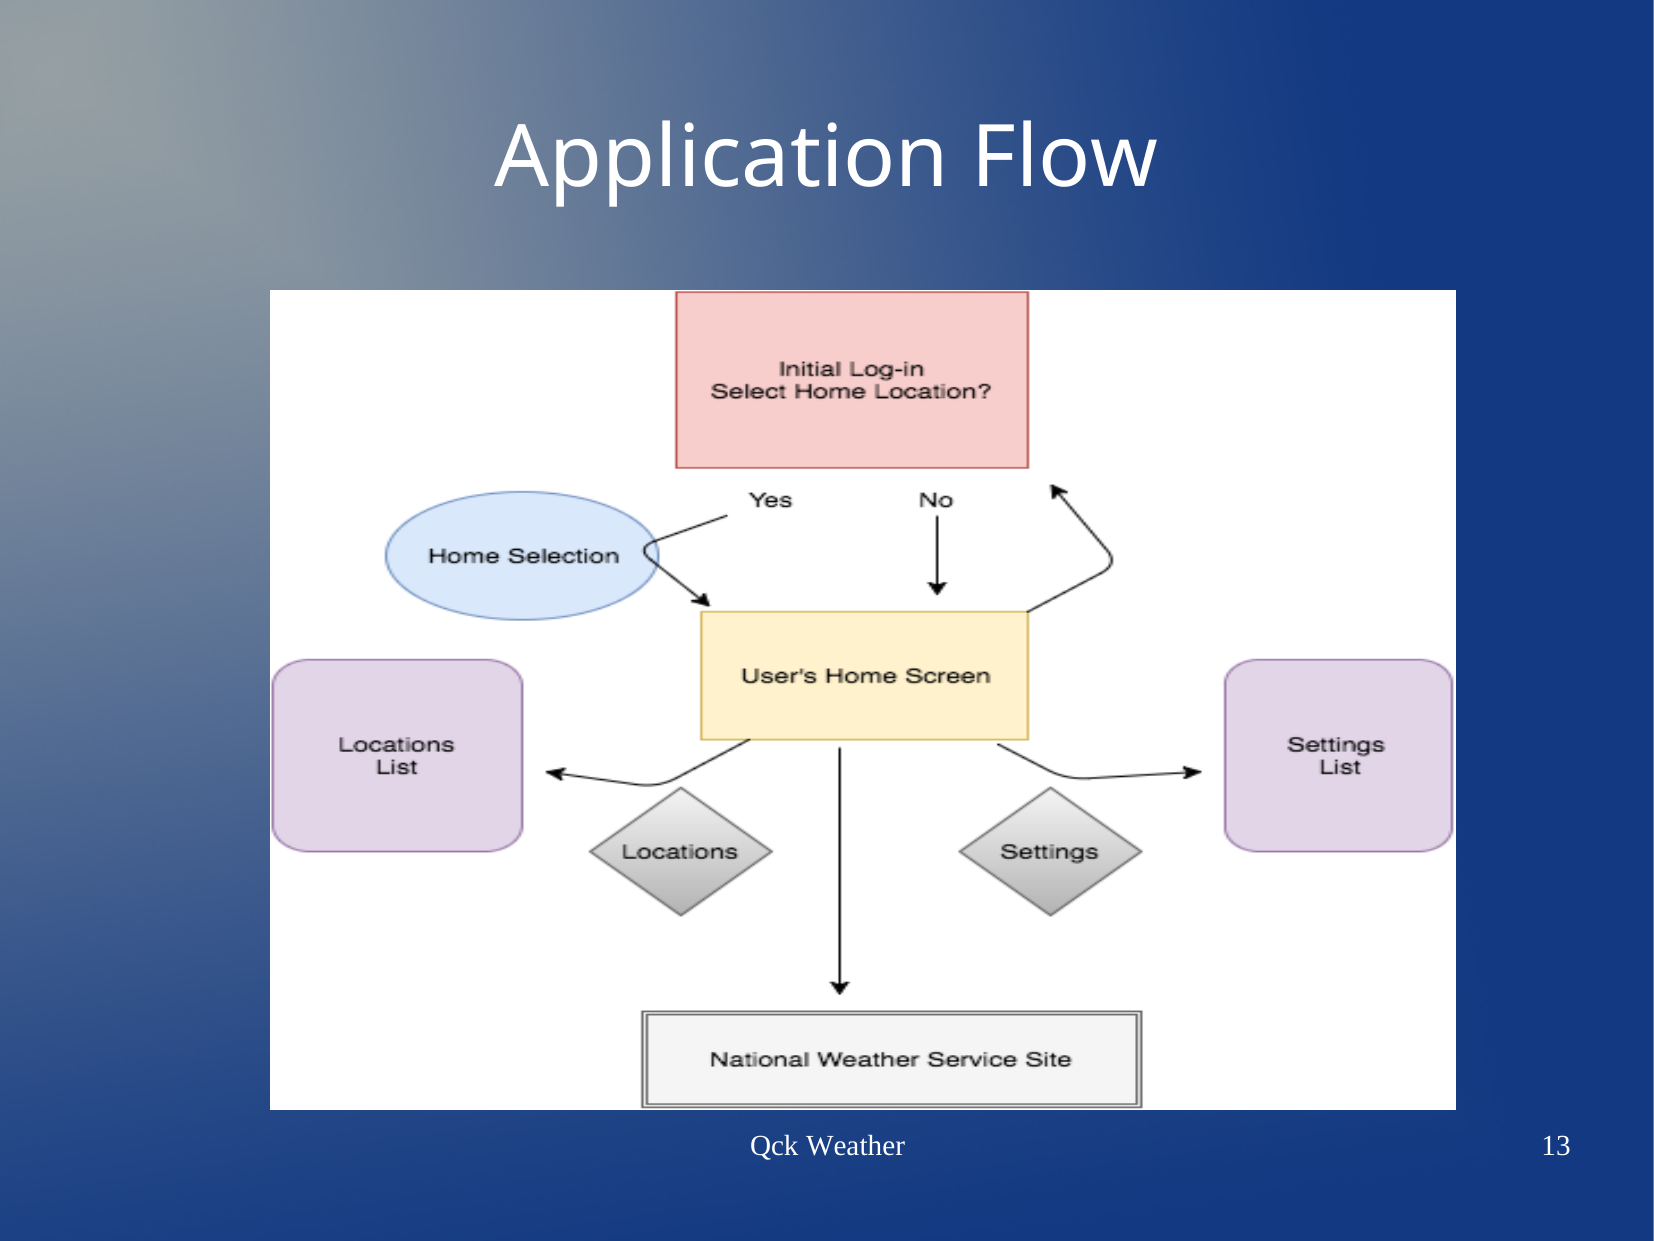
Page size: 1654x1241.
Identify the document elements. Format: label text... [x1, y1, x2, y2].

title Application Flow [82, 49, 1571, 257]
picture [0, 0, 1654, 1241]
